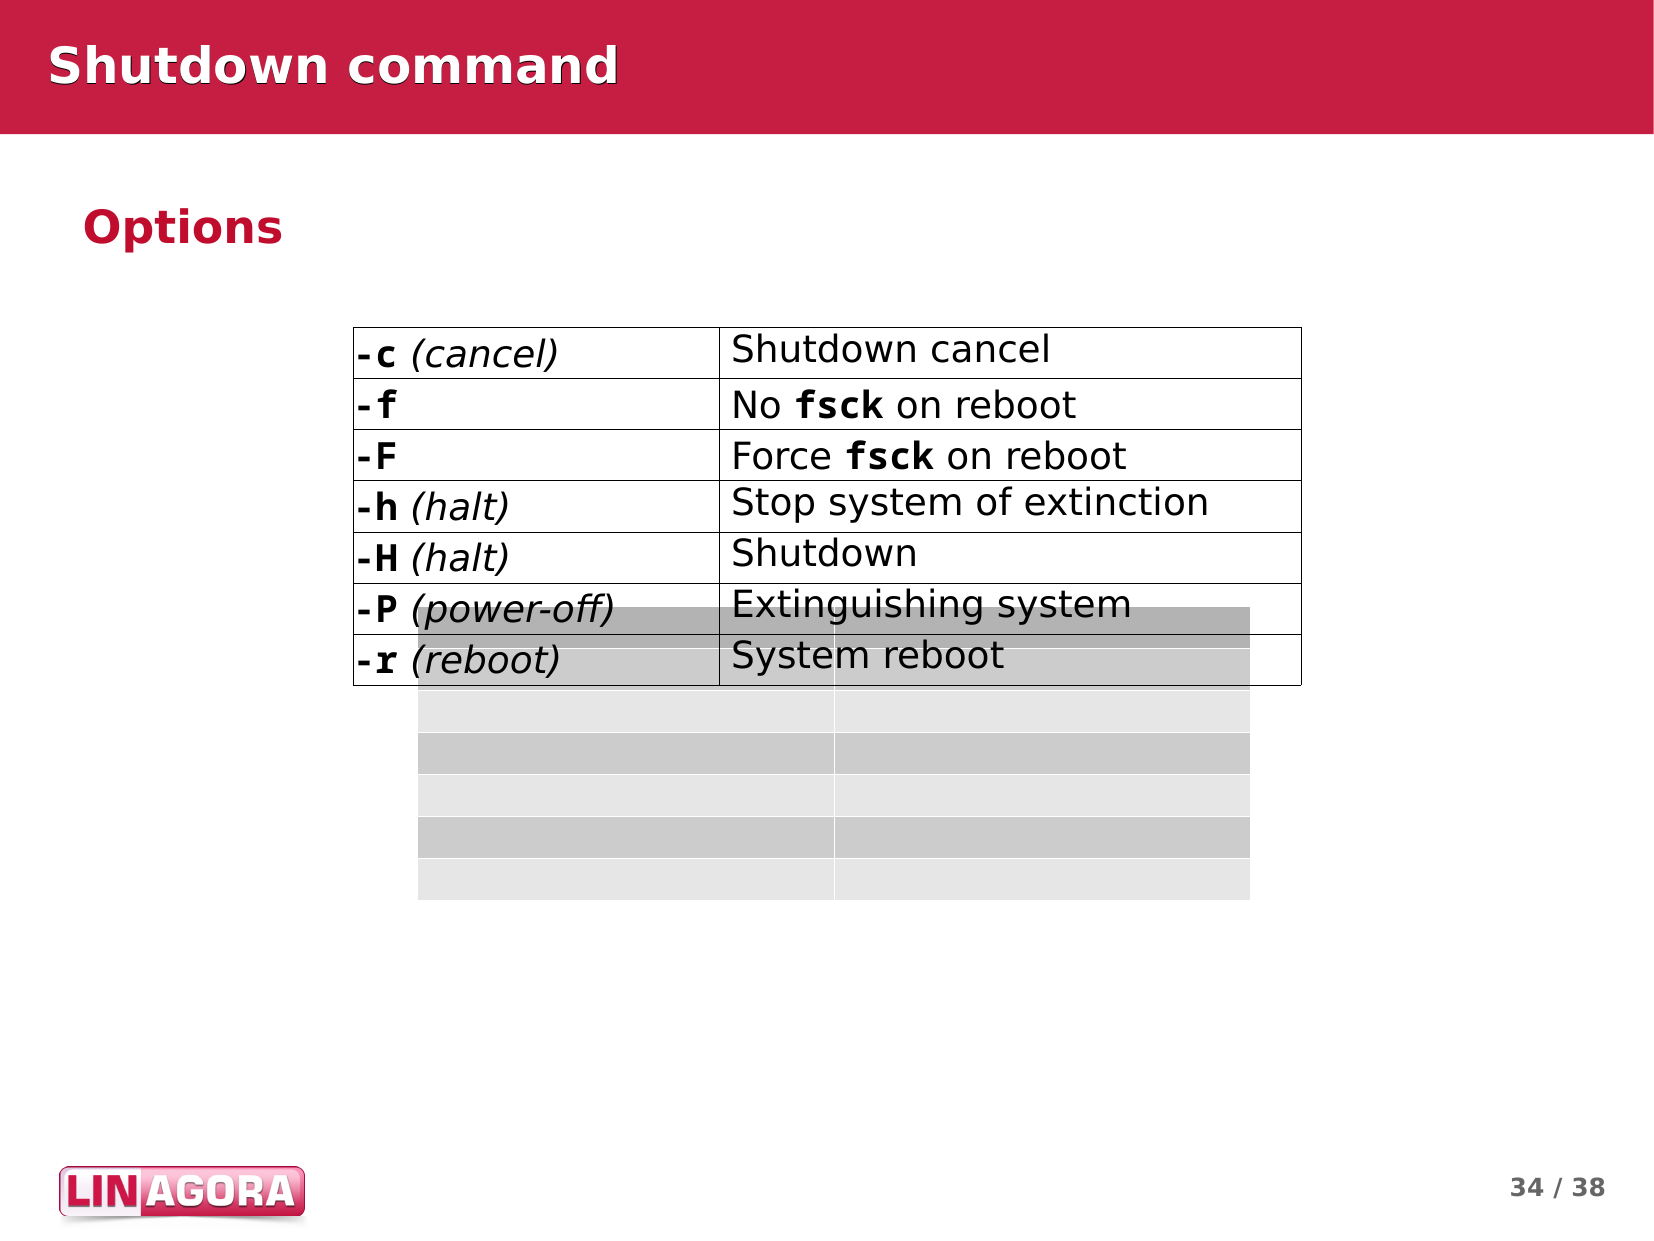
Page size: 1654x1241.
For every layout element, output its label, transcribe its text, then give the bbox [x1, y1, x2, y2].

table_cell [835, 691, 1250, 732]
table_cell No fsck on reboot [720, 379, 1301, 429]
table_header -c (cancel) [354, 328, 719, 378]
table_cell Stop system of extinction [720, 481, 1301, 532]
table_cell [835, 859, 1250, 900]
table_cell [835, 775, 1250, 816]
table_cell -r (reboot) [354, 635, 719, 685]
table_cell [835, 733, 1250, 774]
table_cell [835, 686, 1250, 690]
list Options [82, 200, 1571, 1146]
table_cell Extinguishing system [720, 584, 1301, 634]
table_cell [418, 691, 834, 732]
table_cell Force fsck on reboot [720, 430, 1301, 480]
picture [59, 1166, 308, 1229]
table_cell System reboot [720, 635, 1301, 685]
table_cell -H (halt) [354, 533, 719, 583]
table_cell -h (halt) [354, 481, 719, 532]
table_cell [835, 817, 1250, 858]
title Shutdown command [47, 7, 1624, 126]
table_header Shutdown cancel [720, 328, 1301, 378]
table_cell -P (power-off) [354, 584, 719, 634]
table_cell -F [354, 430, 719, 480]
table_cell -f [354, 379, 719, 429]
table_cell [418, 733, 834, 774]
table_cell Shutdown [720, 533, 1301, 583]
table_cell [418, 859, 834, 900]
table_cell [418, 817, 834, 858]
table_cell [418, 775, 834, 816]
table_cell [418, 686, 834, 690]
